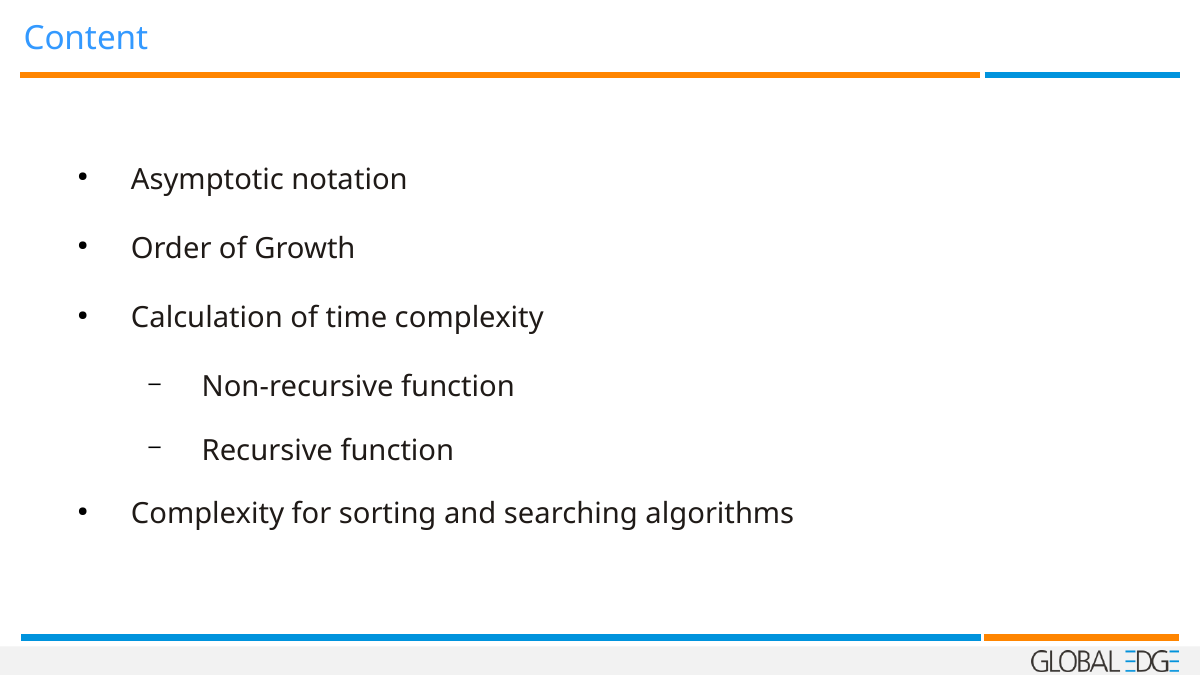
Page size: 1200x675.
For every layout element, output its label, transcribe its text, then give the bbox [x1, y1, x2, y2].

list Asymptotic notation Order of Growth Calculation of time complexity Non-recursive function Recursive function Complexity for sorting and searching algorithms [60, 157, 1140, 550]
picture [1031, 650, 1179, 672]
title Content [23, 9, 1076, 63]
